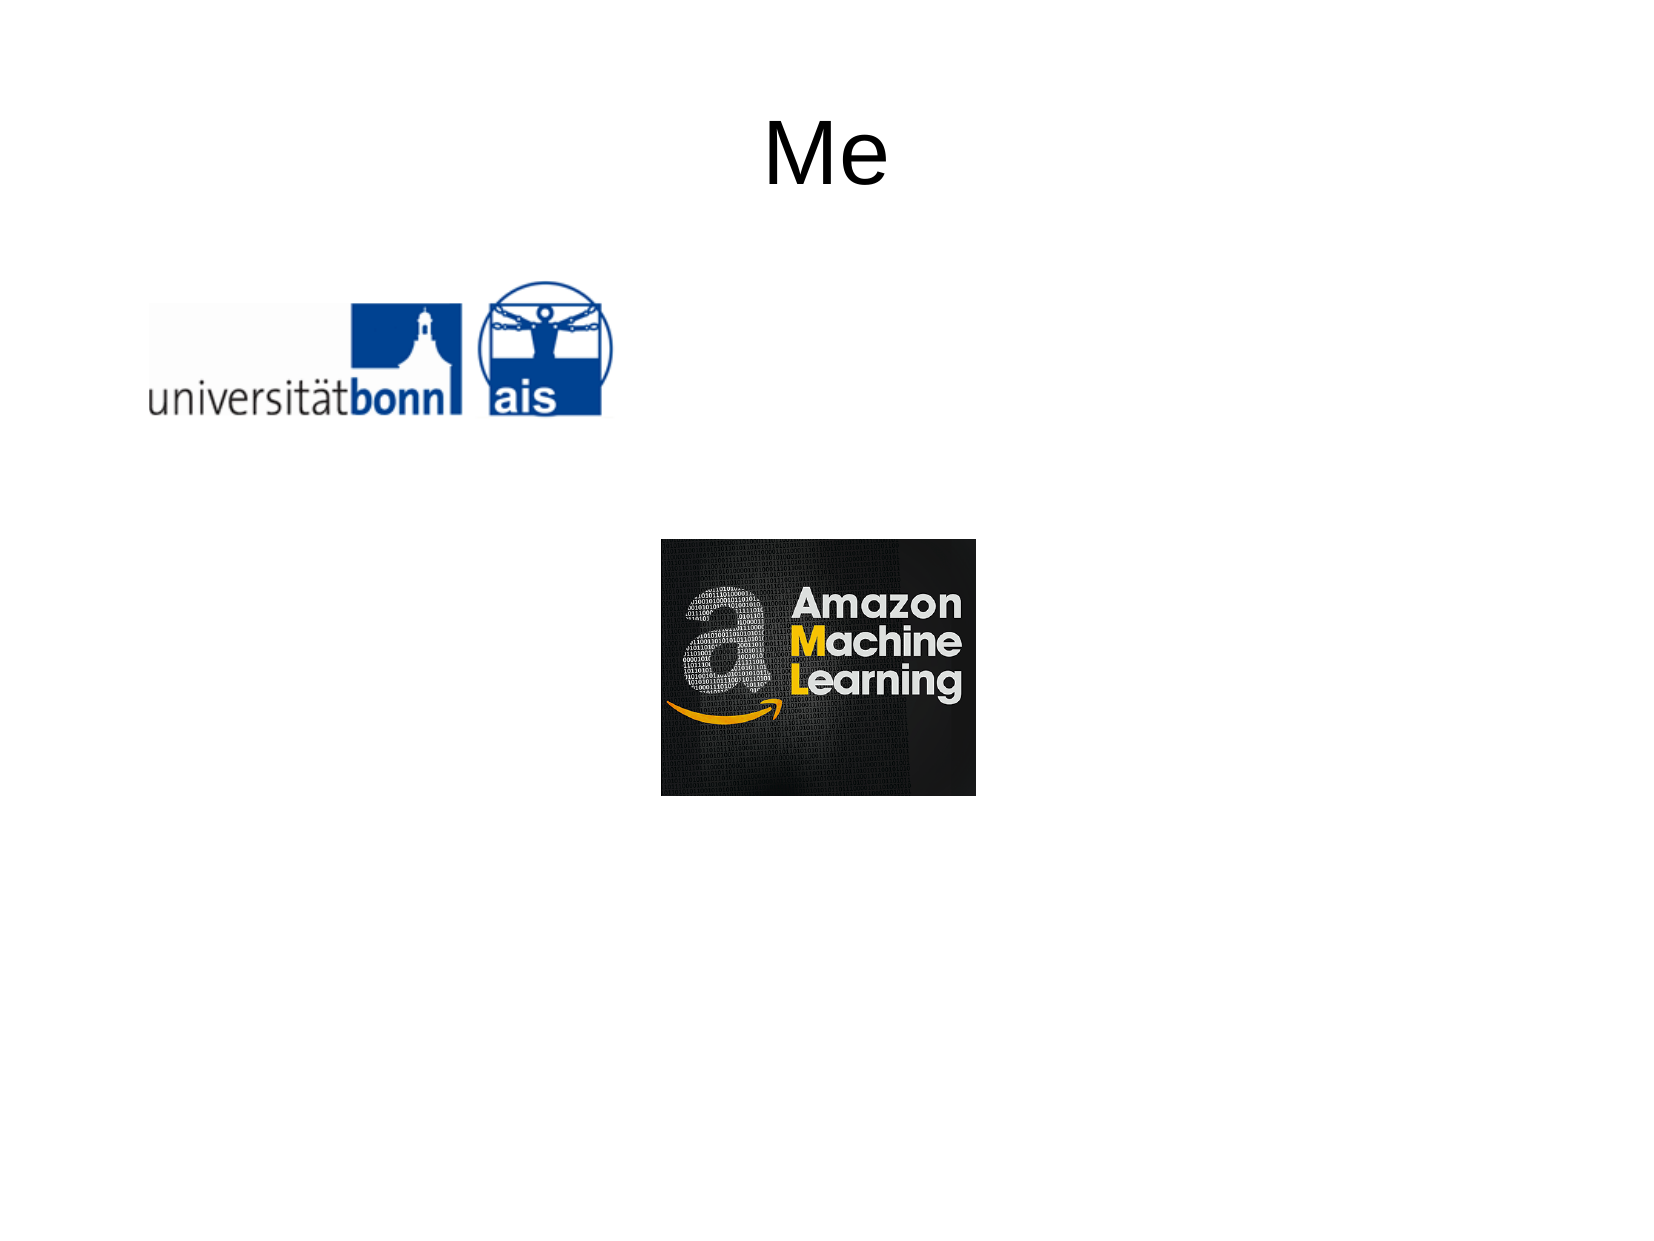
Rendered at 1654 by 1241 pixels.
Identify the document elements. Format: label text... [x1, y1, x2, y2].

title Me [82, 49, 1571, 257]
picture [149, 280, 616, 421]
picture [661, 539, 976, 797]
